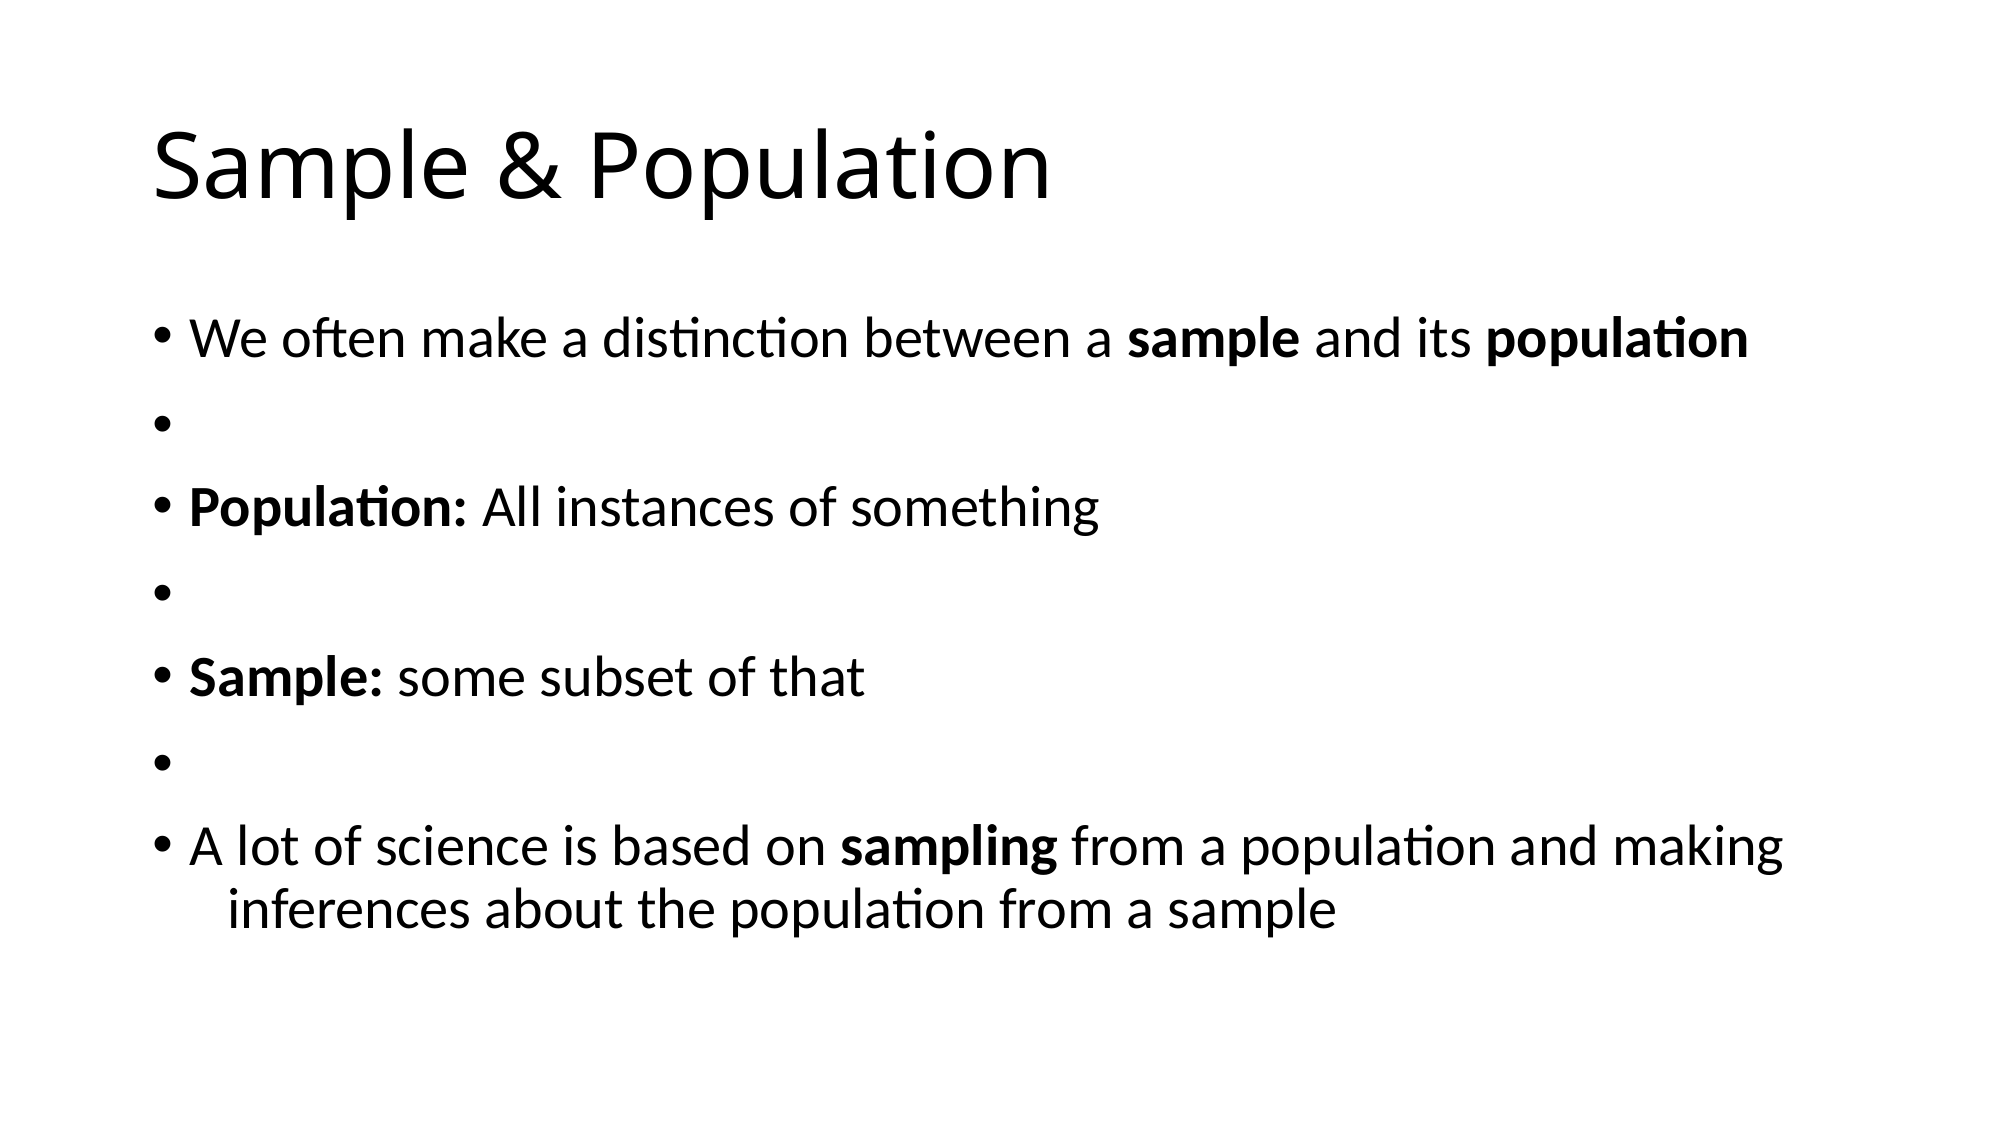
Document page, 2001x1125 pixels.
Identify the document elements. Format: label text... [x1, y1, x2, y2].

title Sample & Population [137, 59, 1863, 278]
list We often make a distinction between a sample and its population Population: All instances of something Sample: some subset of that A lot of science is based on sampling from a population and making inferences about the population from a sample [137, 299, 1863, 1014]
